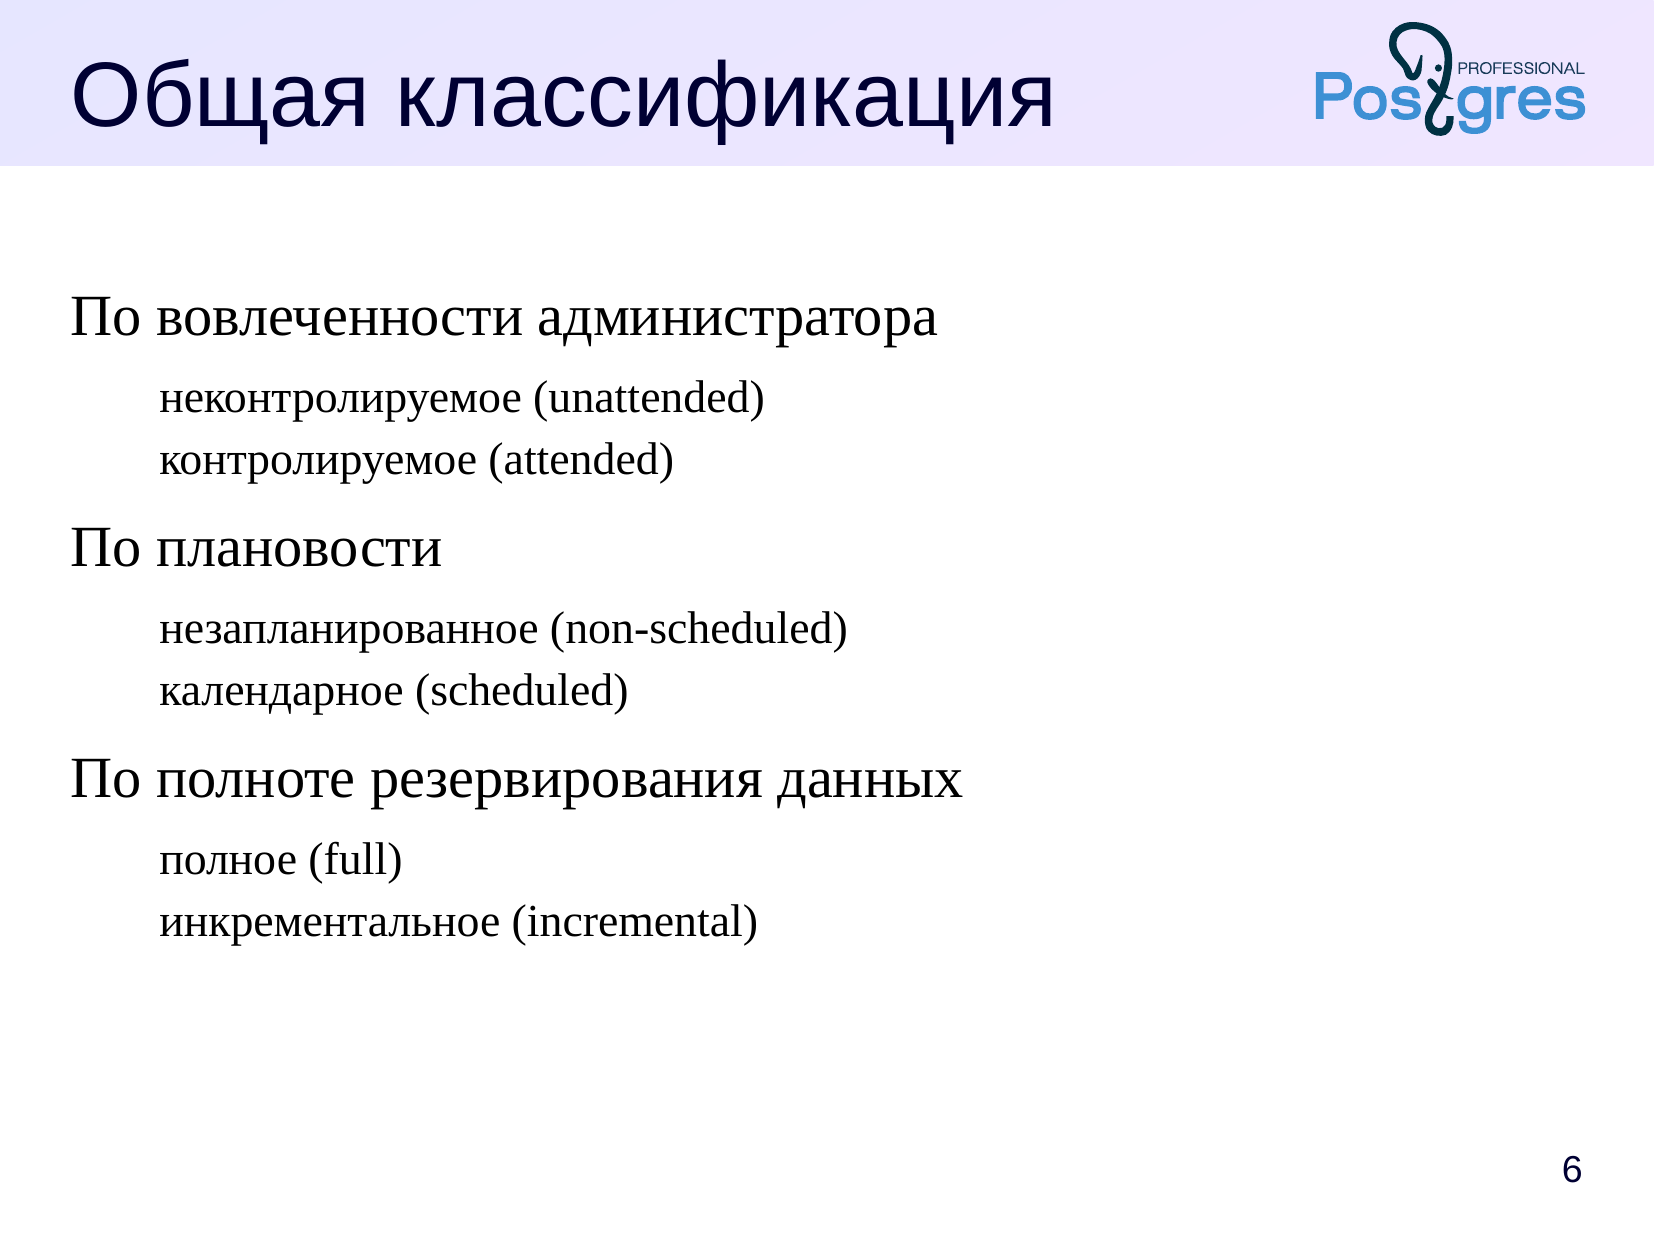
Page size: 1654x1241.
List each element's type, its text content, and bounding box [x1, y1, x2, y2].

title Общая классификация [70, 43, 1241, 147]
list По вовлеченности администратора неконтролируемое (unattended) контролируемое (attended) По плановости незапланированное (non-scheduled) календарное (scheduled) По полноте резервирования данных полное (full) инкрементальное (incremental) [70, 283, 1583, 1134]
